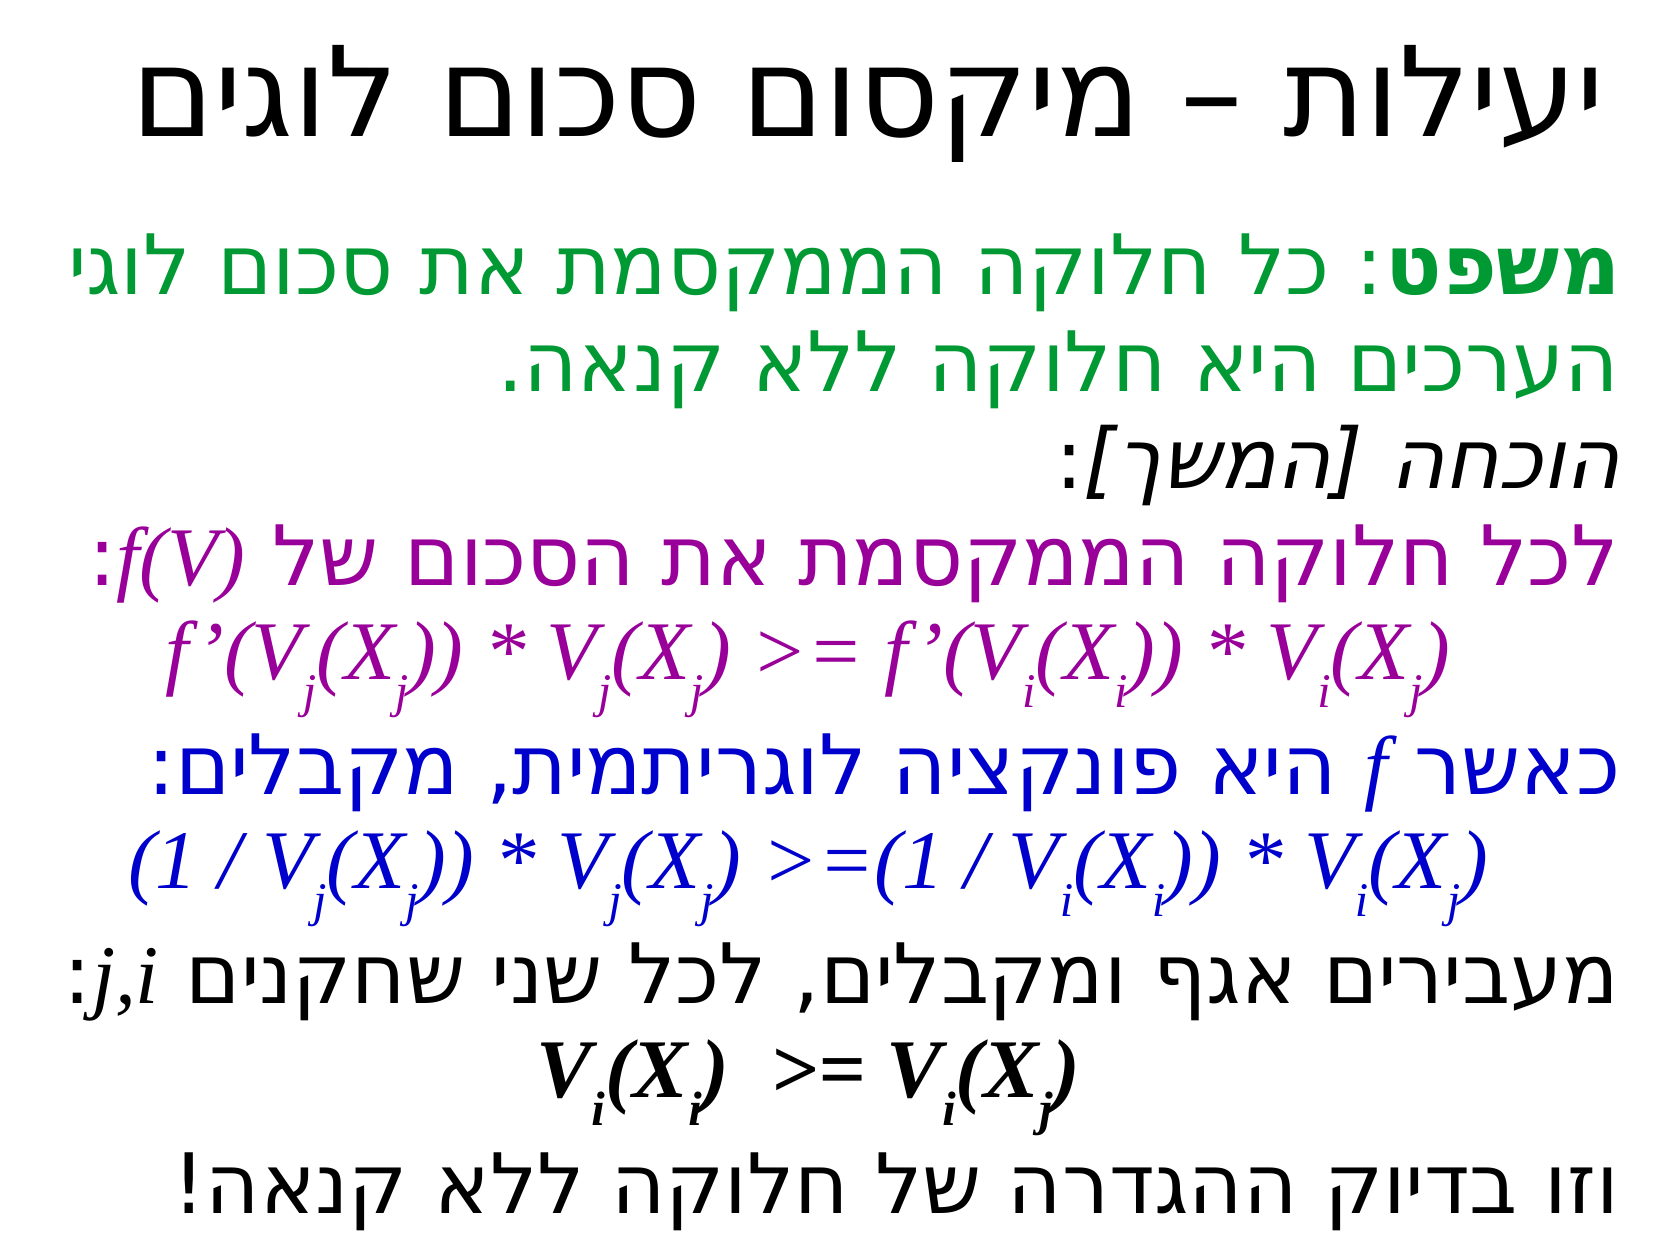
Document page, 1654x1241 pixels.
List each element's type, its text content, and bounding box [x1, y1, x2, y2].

text_box משפט: כל חלוקה הממקסמת את סכום לוגי הערכים היא חלוקה ללא קנאה. הוכחה [המשך]: לכל חלוקה הממקסמת את הסכום של f(V): f’(Vj(Xj)) * Vj(Xj) >= f’(Vi(Xi)) * Vi(Xj) כאשר f היא פונקציה לוגריתמית, מקבלים: (1 / Vj(Xj)) * Vj(Xj) >=(1 / Vi(Xi)) * Vi(Xj) מעבירים אגף ומקבלים, לכל שני שחקנים j,i: Vi(Xi) >= Vi(Xj) וזו בדיוק ההגדרה של חלוקה ללא קנאה! *** [0, 210, 1636, 1220]
title יעילות – מיקסום סכום לוגים [30, 7, 1654, 166]
